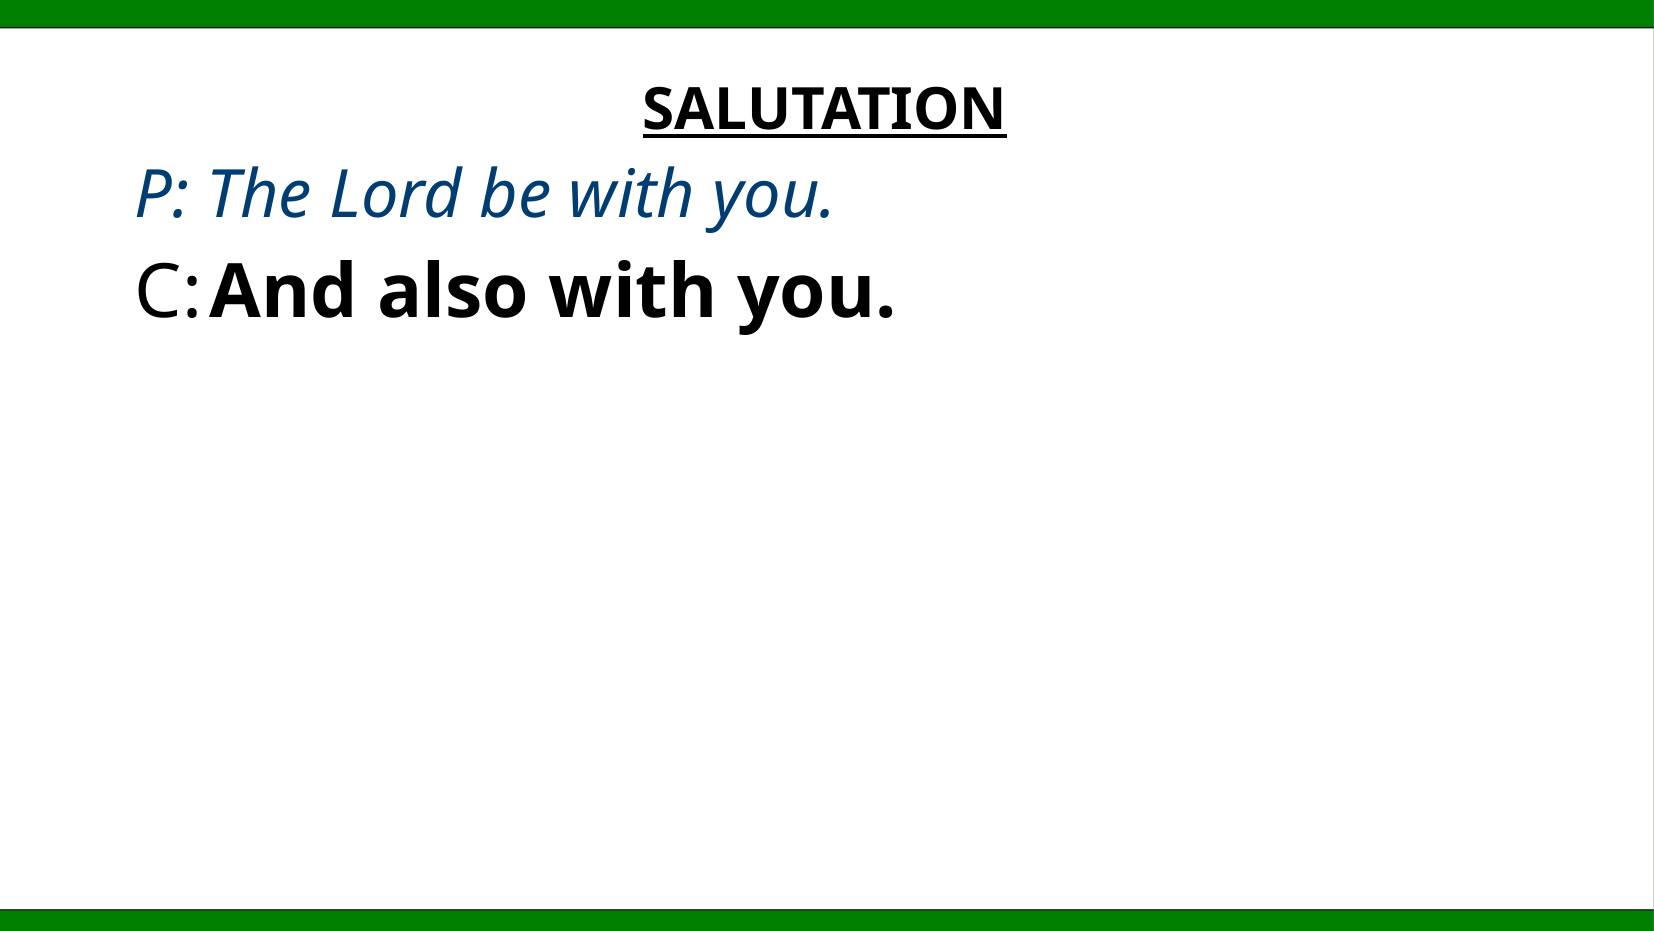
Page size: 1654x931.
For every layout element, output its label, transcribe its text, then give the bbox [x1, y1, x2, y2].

picture [0, 0, 1654, 931]
text_box SALUTATION P: The Lord be with you. C: And also with you. [120, 60, 1531, 341]
